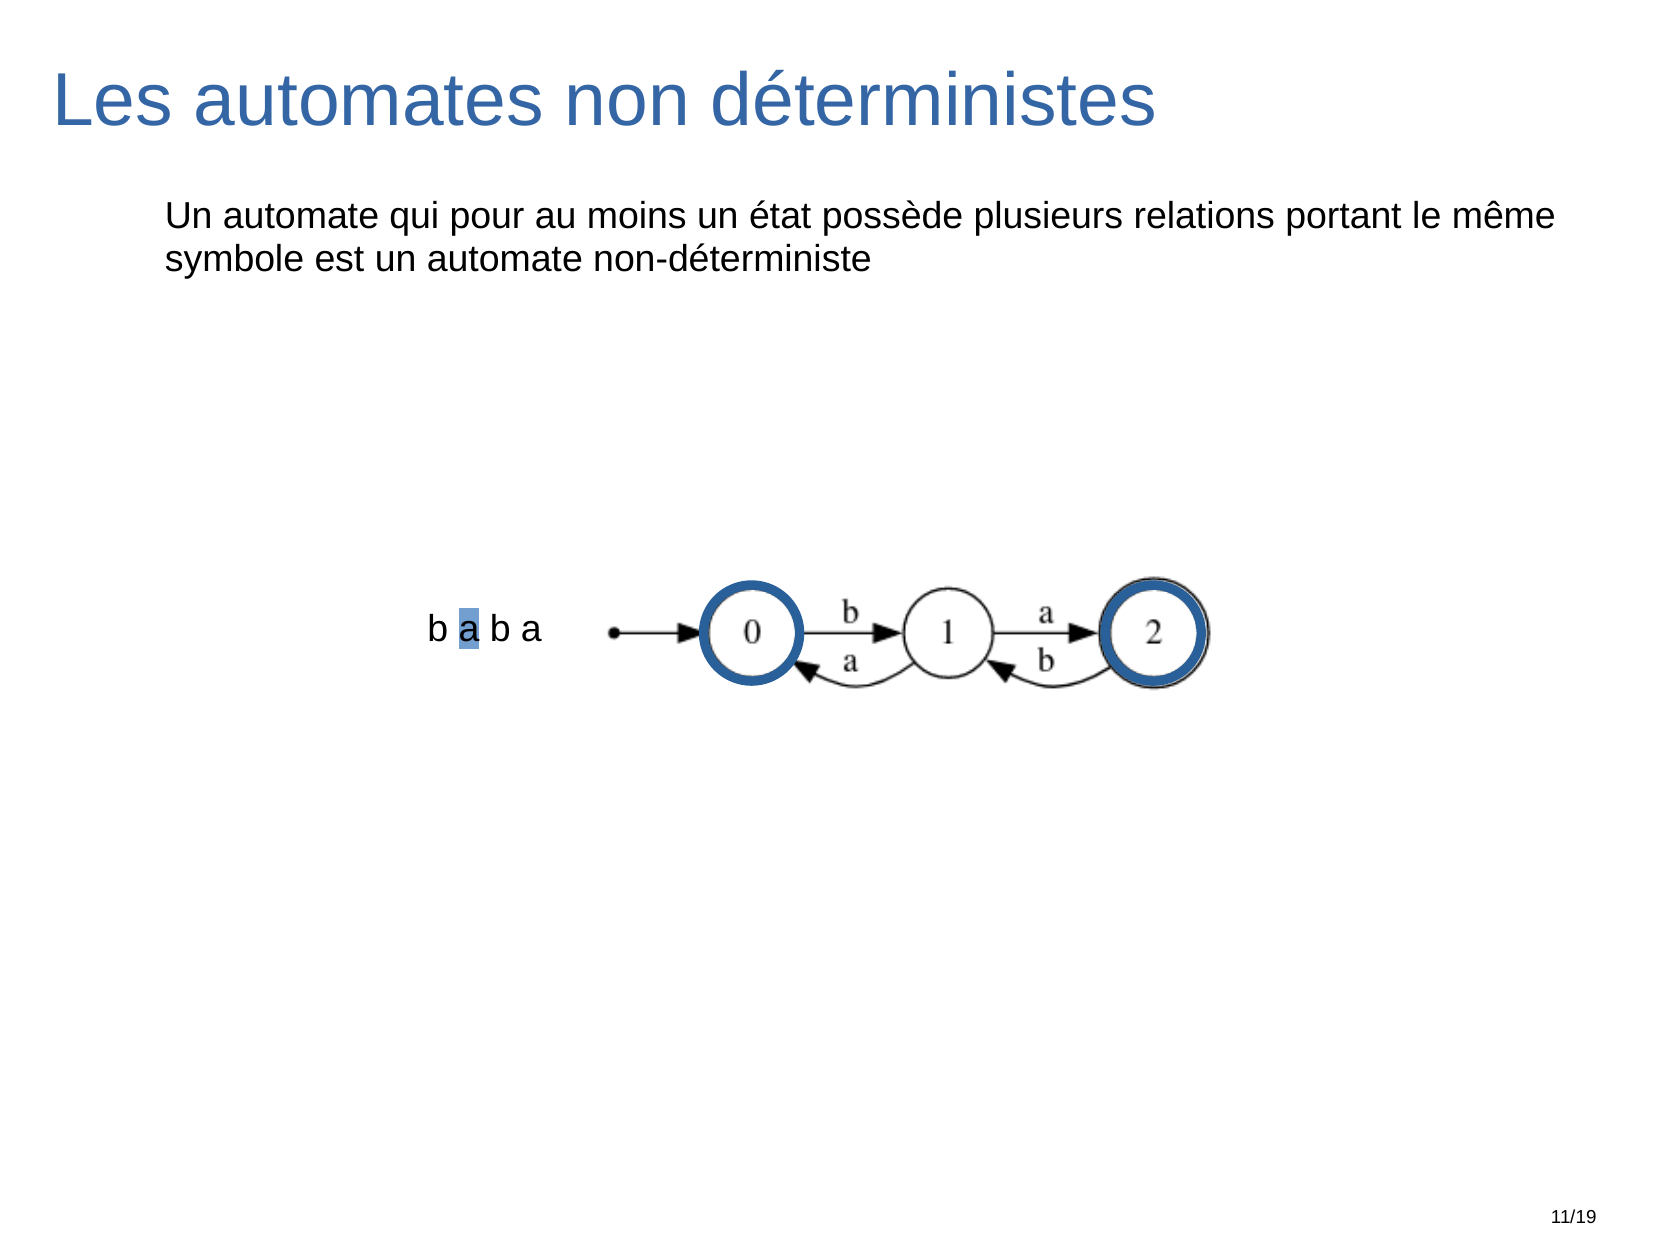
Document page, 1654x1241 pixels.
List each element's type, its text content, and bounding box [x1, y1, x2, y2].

text_box 11/19 [1536, 1198, 1613, 1235]
picture [562, 512, 1248, 751]
text_box Les automates non déterministes [37, 50, 1238, 151]
text_box b a b a [412, 600, 557, 657]
text_box Un automate qui pour au moins un état possède plusieurs relations portant le même symbole est un automate non-déterministe [150, 187, 1613, 287]
